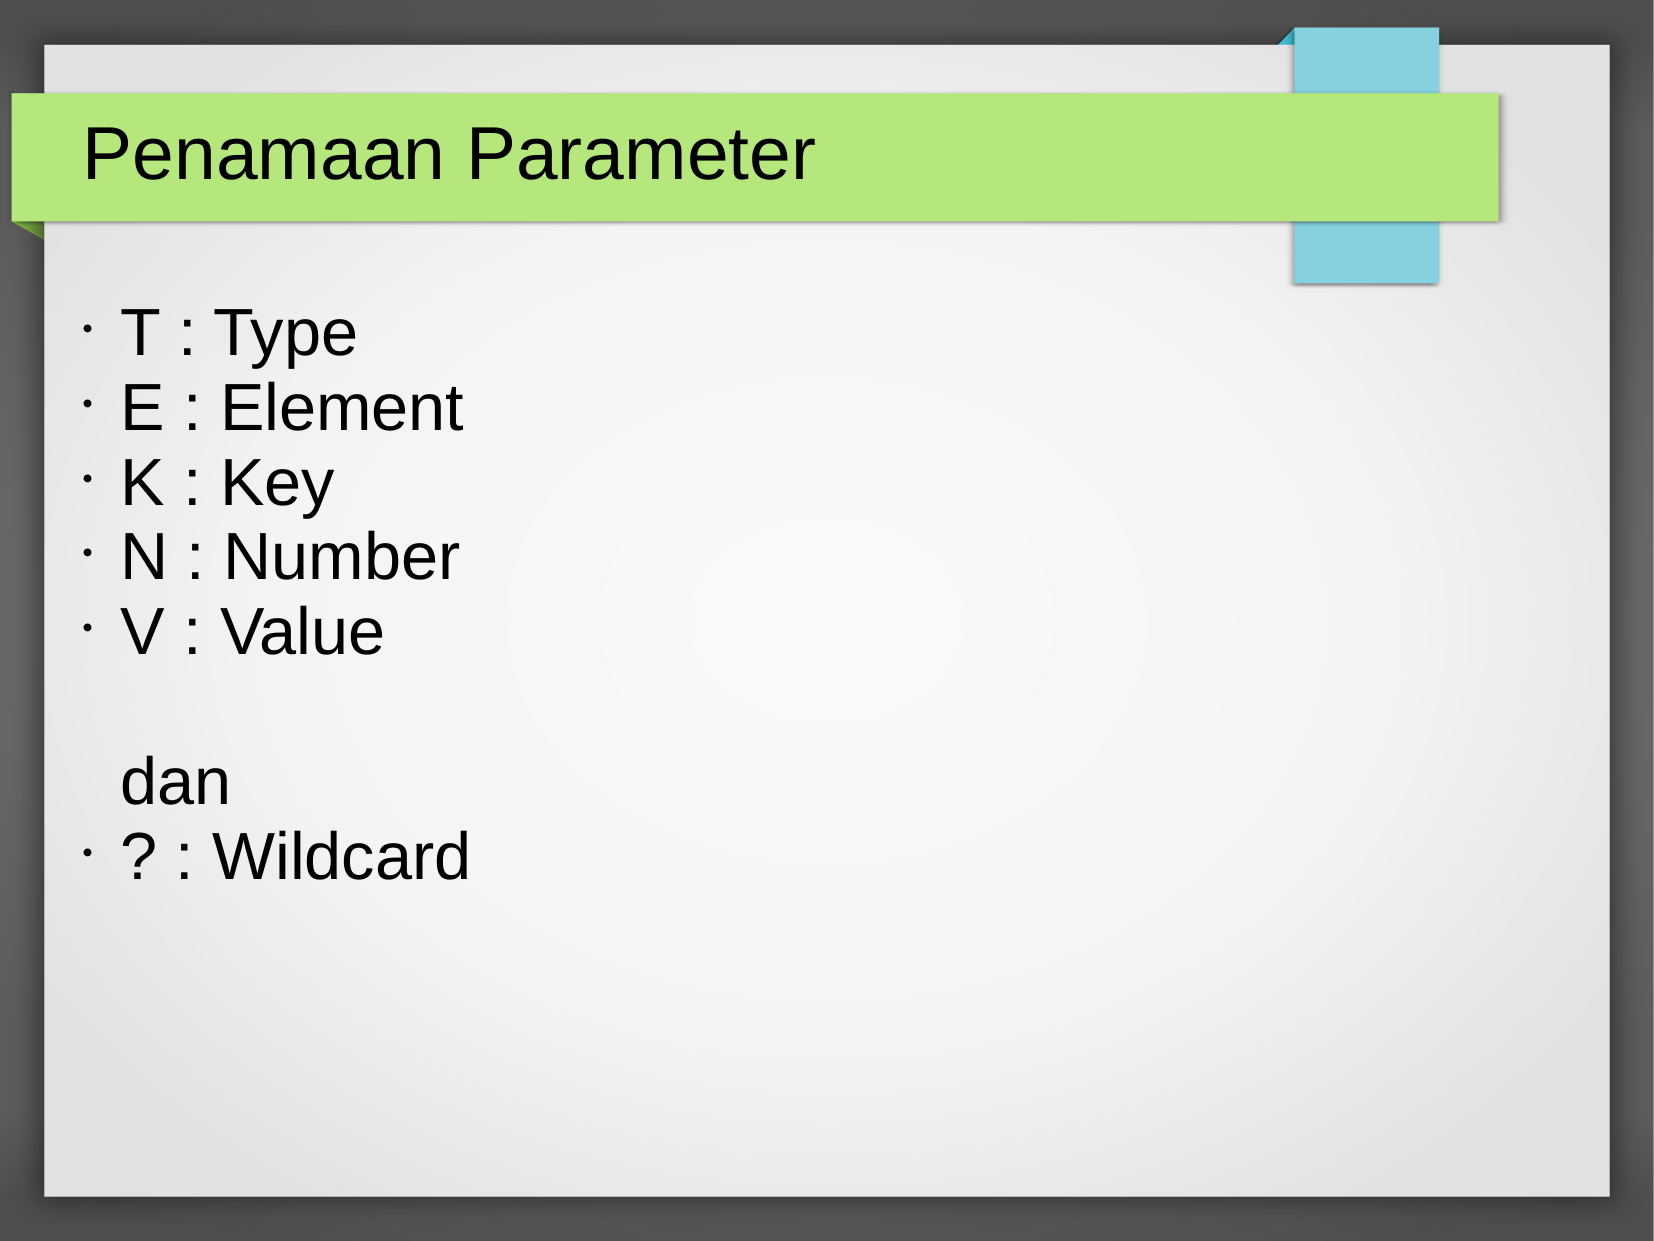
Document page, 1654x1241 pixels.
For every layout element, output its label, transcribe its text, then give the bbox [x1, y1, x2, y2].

picture [0, 0, 1654, 1241]
subtitle T : Type E : Element K : Key N : Number V : Value dan ? : Wildcard [82, 295, 1571, 1015]
title Penamaan Parameter [82, 94, 1264, 213]
